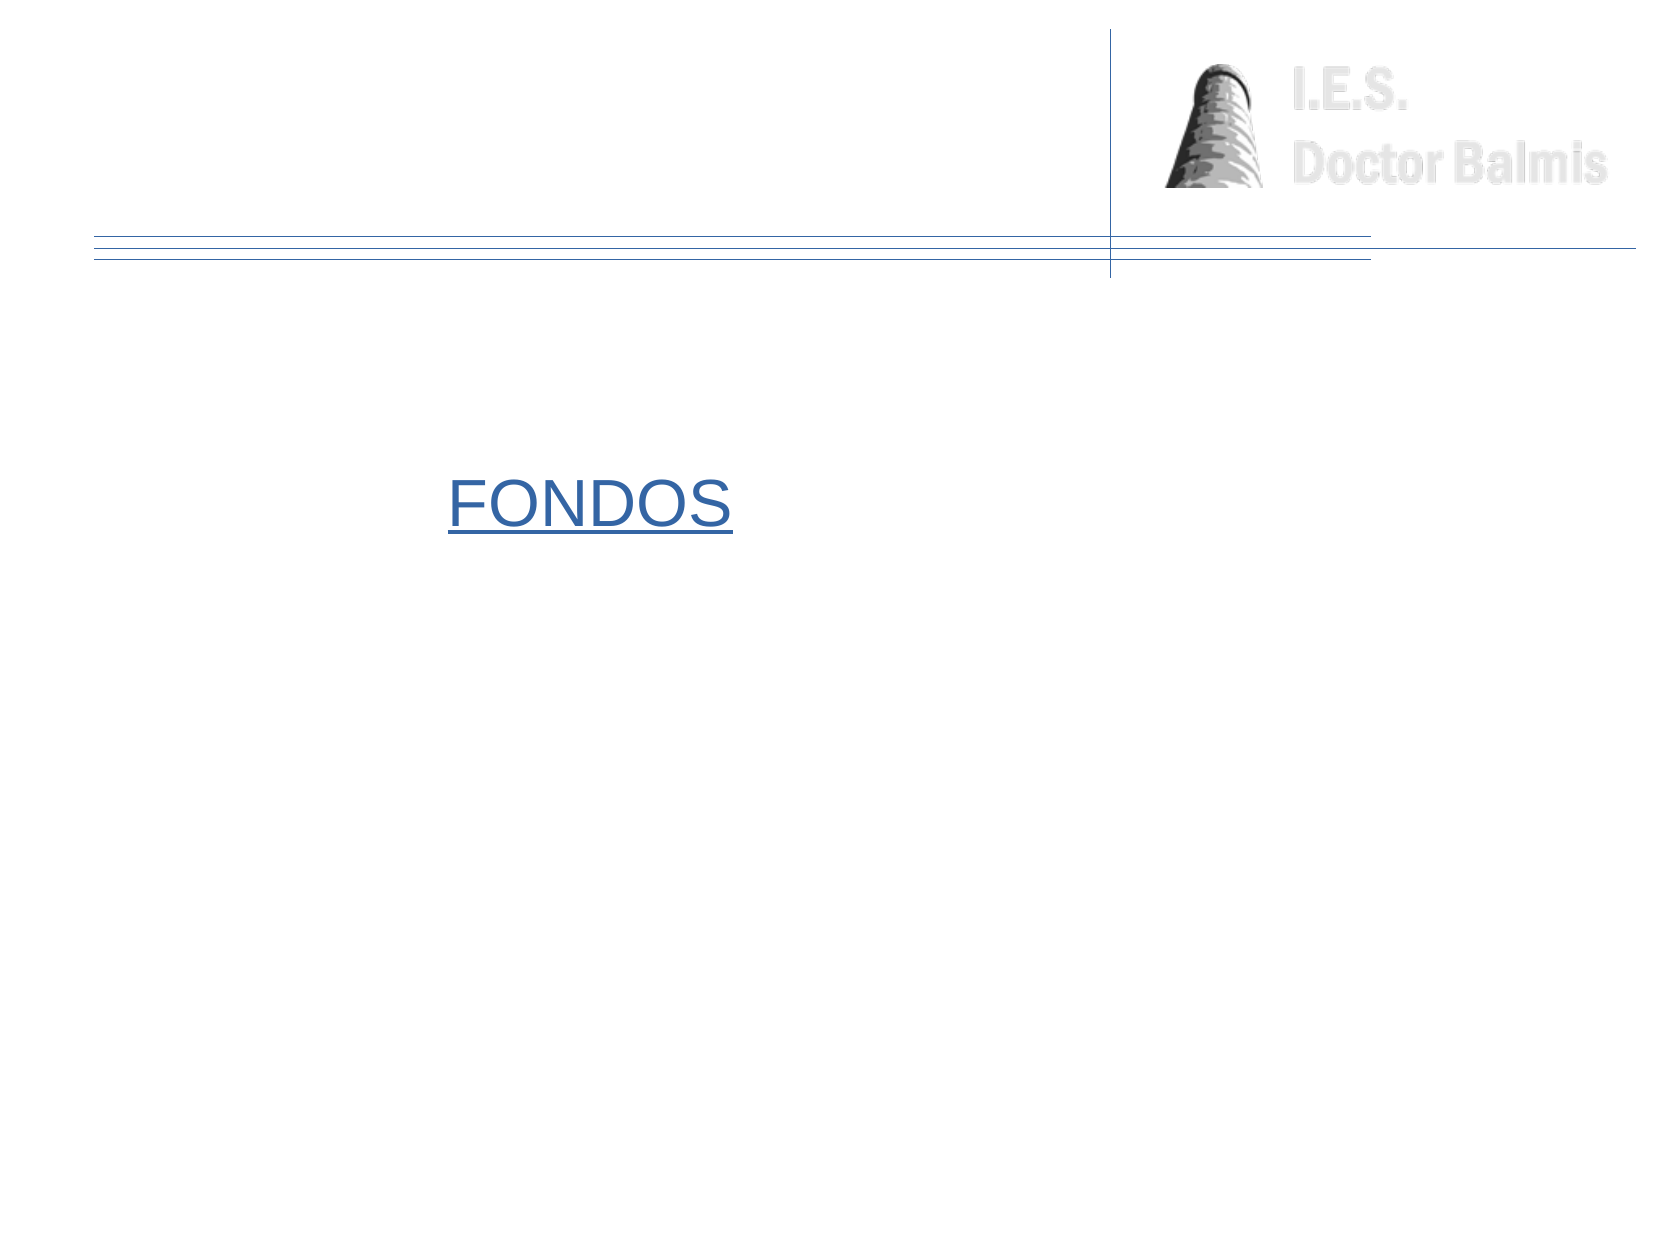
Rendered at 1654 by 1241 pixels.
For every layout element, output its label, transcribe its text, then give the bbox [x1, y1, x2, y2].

subtitle FONDOS [118, 23, 1063, 984]
picture [1133, 64, 1619, 188]
